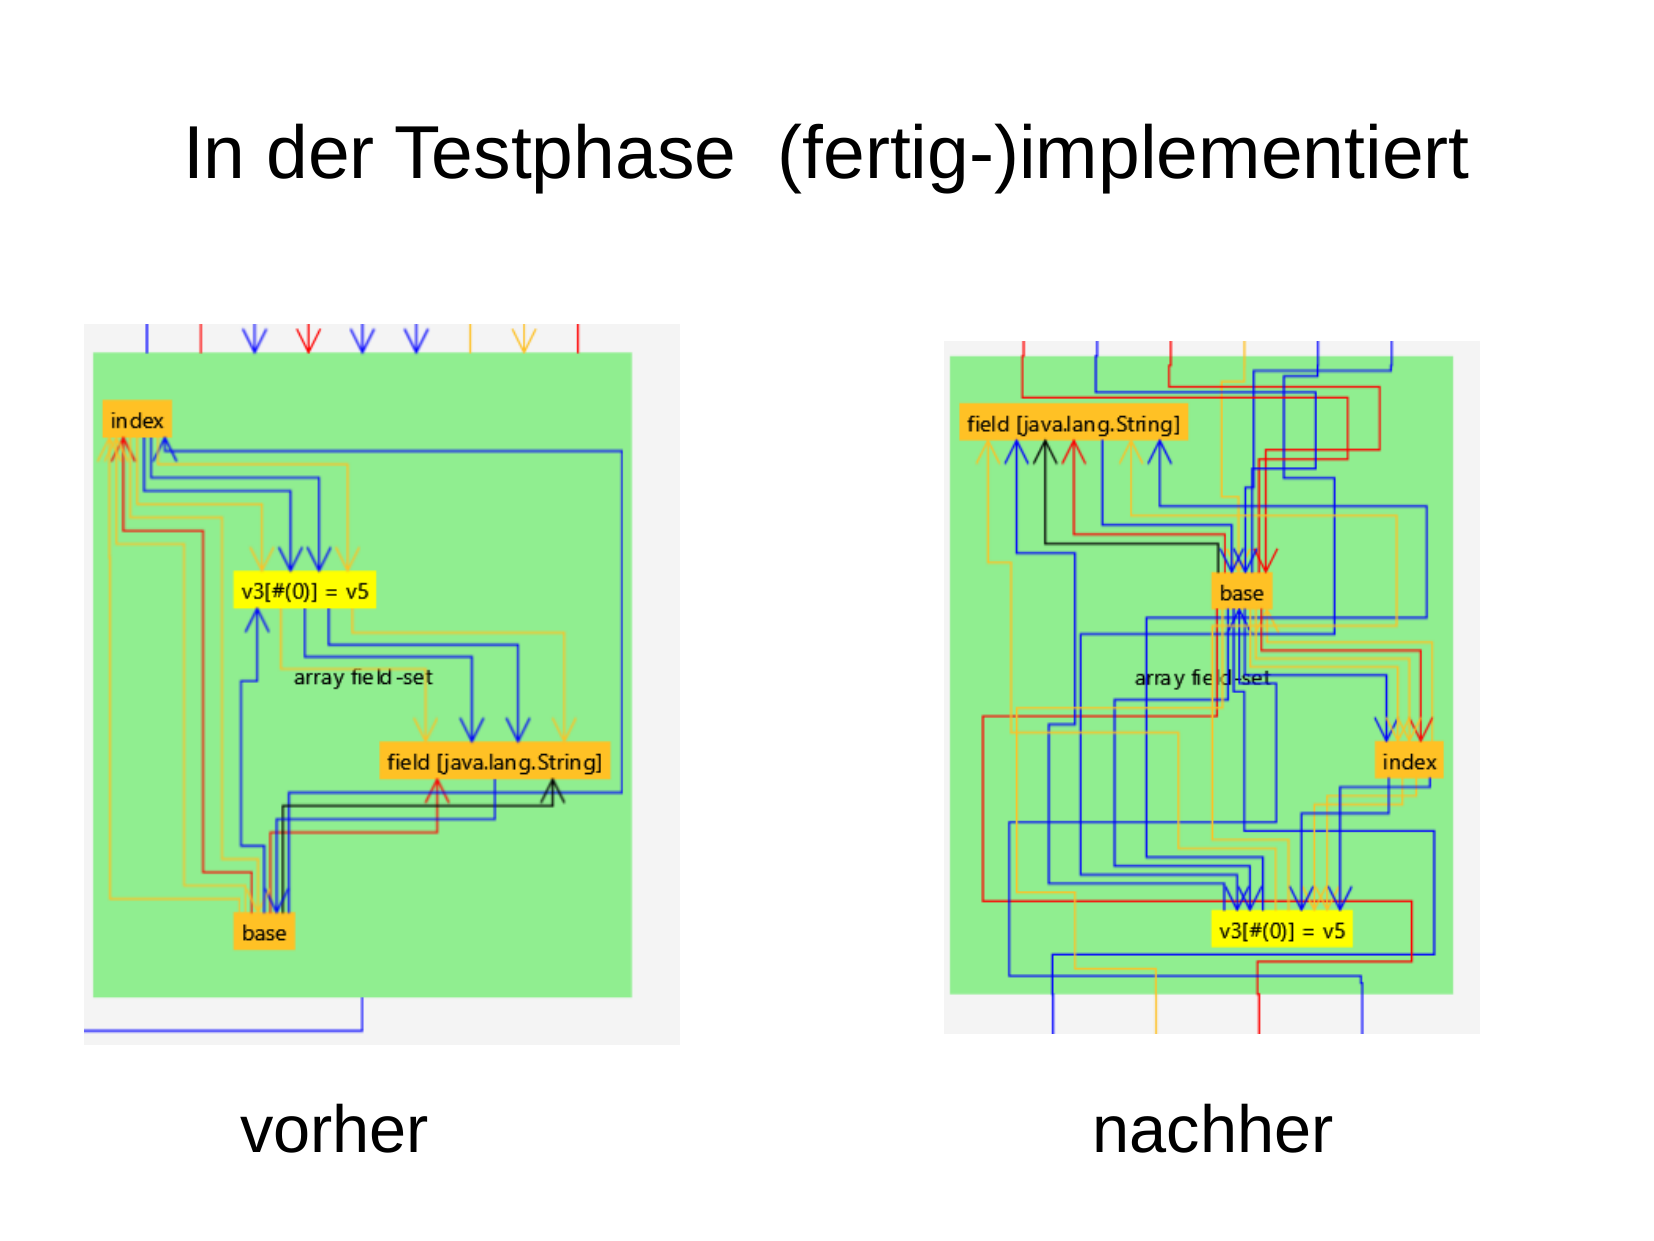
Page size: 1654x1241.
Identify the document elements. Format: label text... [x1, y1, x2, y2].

list vorher nachher [76, 1092, 1565, 1182]
title In der Testphase (fertig-)implementiert [82, 49, 1571, 257]
picture [84, 324, 680, 1045]
picture [944, 341, 1480, 1034]
